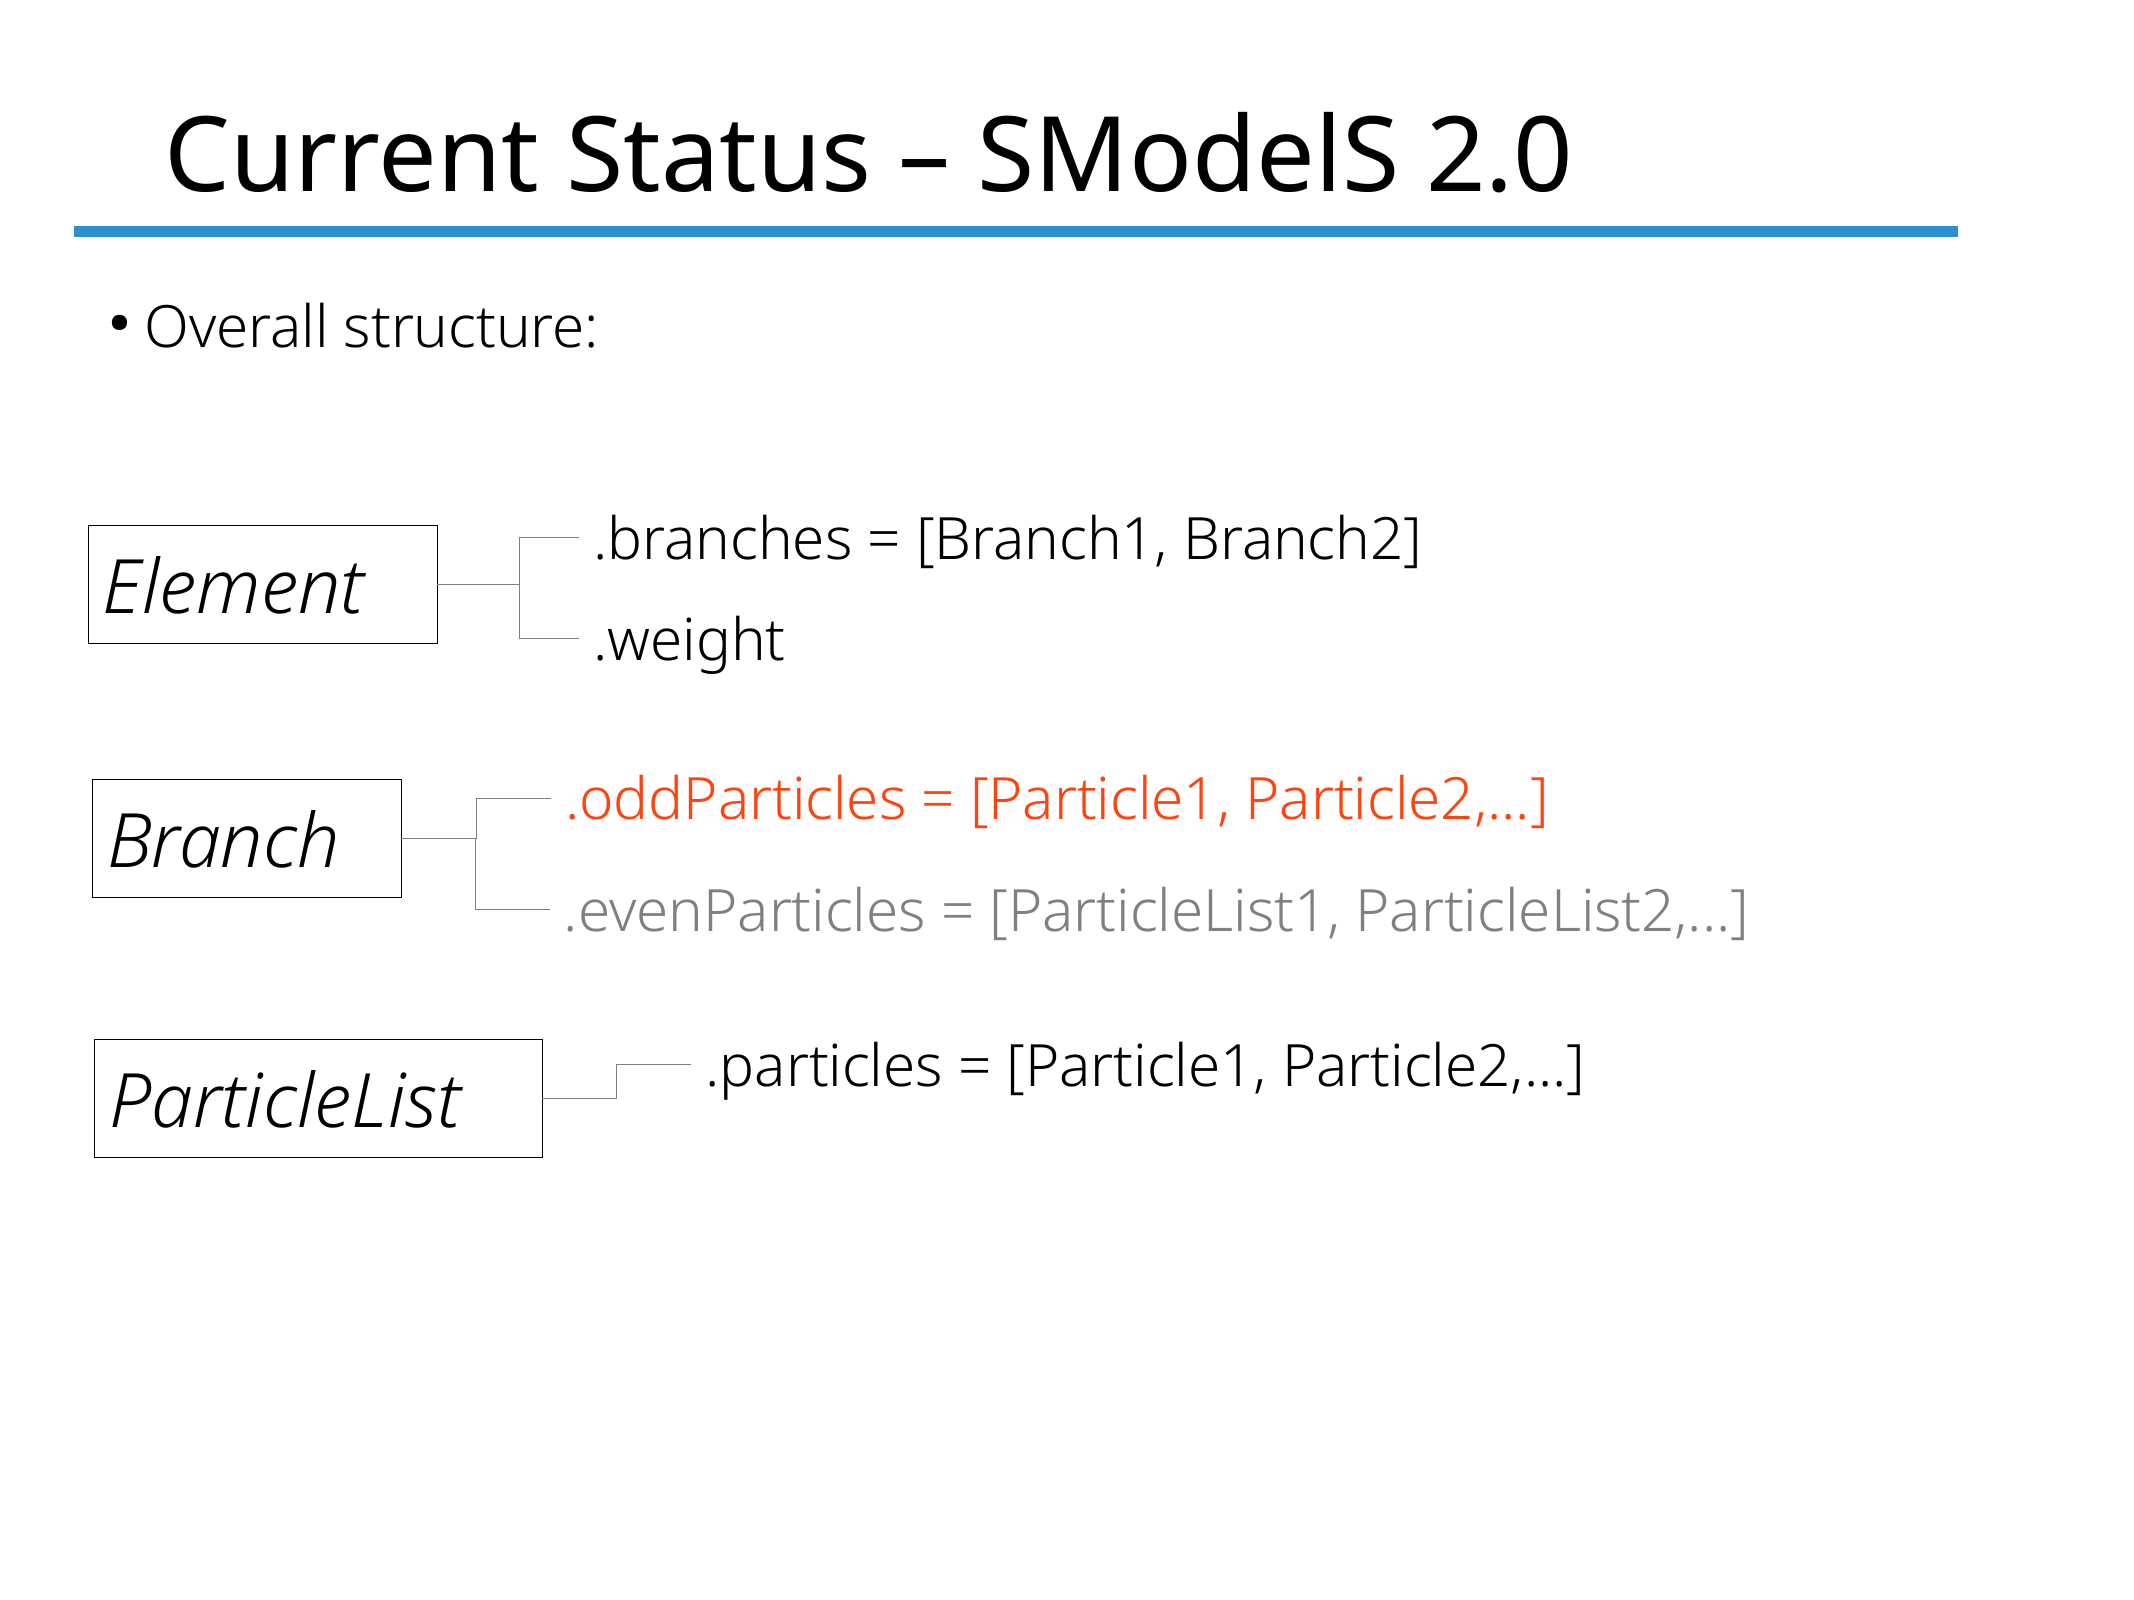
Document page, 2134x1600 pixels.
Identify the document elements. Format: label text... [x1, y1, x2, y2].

text_box .evenParticles = [ParticleList1, ParticleList2,...] [549, 861, 1937, 957]
text_box .particles = [Particle1, Particle2,...] [690, 1016, 1736, 1112]
text_box Element [88, 525, 438, 644]
text_box .oddParticles = [Particle1, Particle2,...] [550, 750, 1701, 846]
text_box .weight [578, 590, 824, 686]
text_box Current Status – SModelS 2.0 [140, 64, 1599, 237]
text_box ParticleList [94, 1039, 543, 1158]
text_box Branch [92, 779, 402, 898]
text_box Overall structure: [94, 277, 1902, 453]
text_box .branches = [Branch1, Branch2] [578, 490, 1550, 586]
